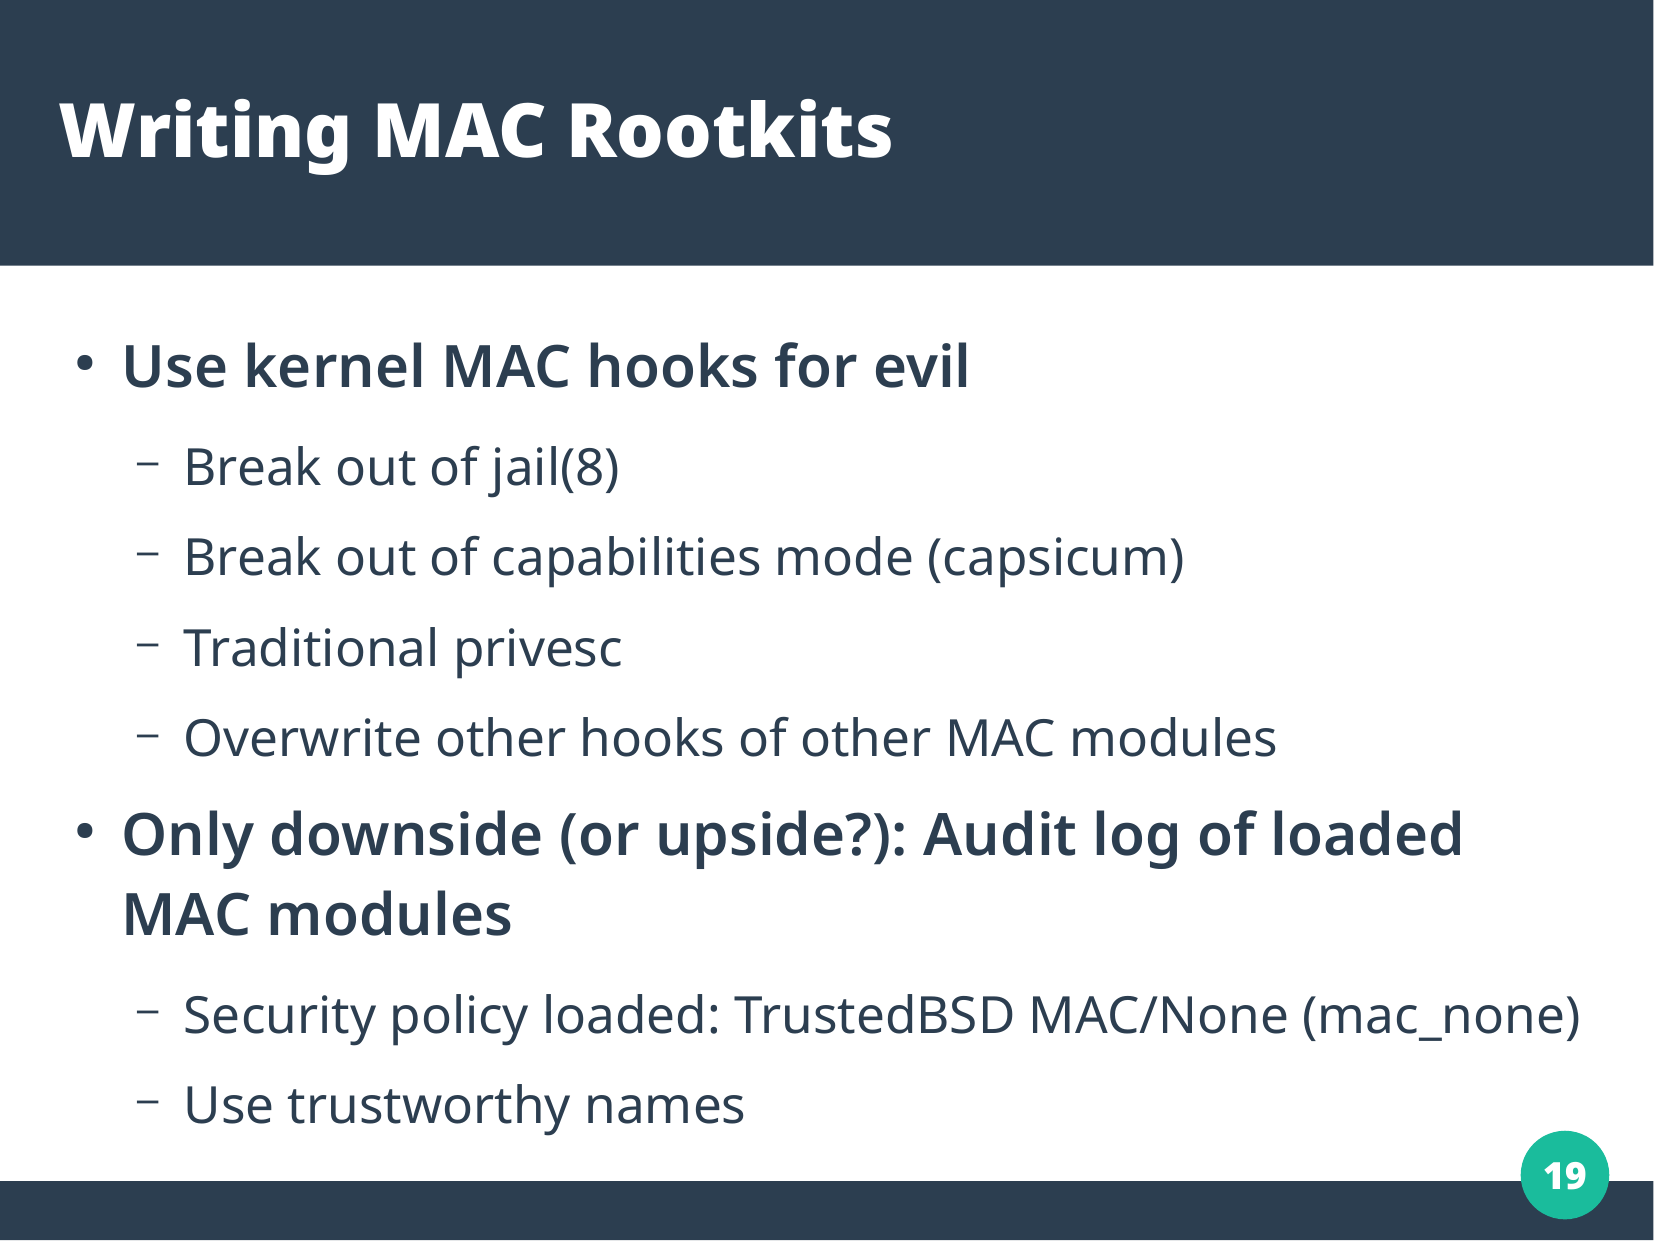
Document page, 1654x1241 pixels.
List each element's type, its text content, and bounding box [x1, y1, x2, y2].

list Use kernel MAC hooks for evil Break out of jail(8) Break out of capabilities mode (capsicum) Traditional privesc Overwrite other hooks of other MAC modules Only downside (or upside?): Audit log of loaded MAC modules Security policy loaded: TrustedBSD MAC/None (mac_none) Use trustworthy names [59, 324, 1595, 1152]
title Writing MAC Rootkits [59, 49, 1595, 207]
